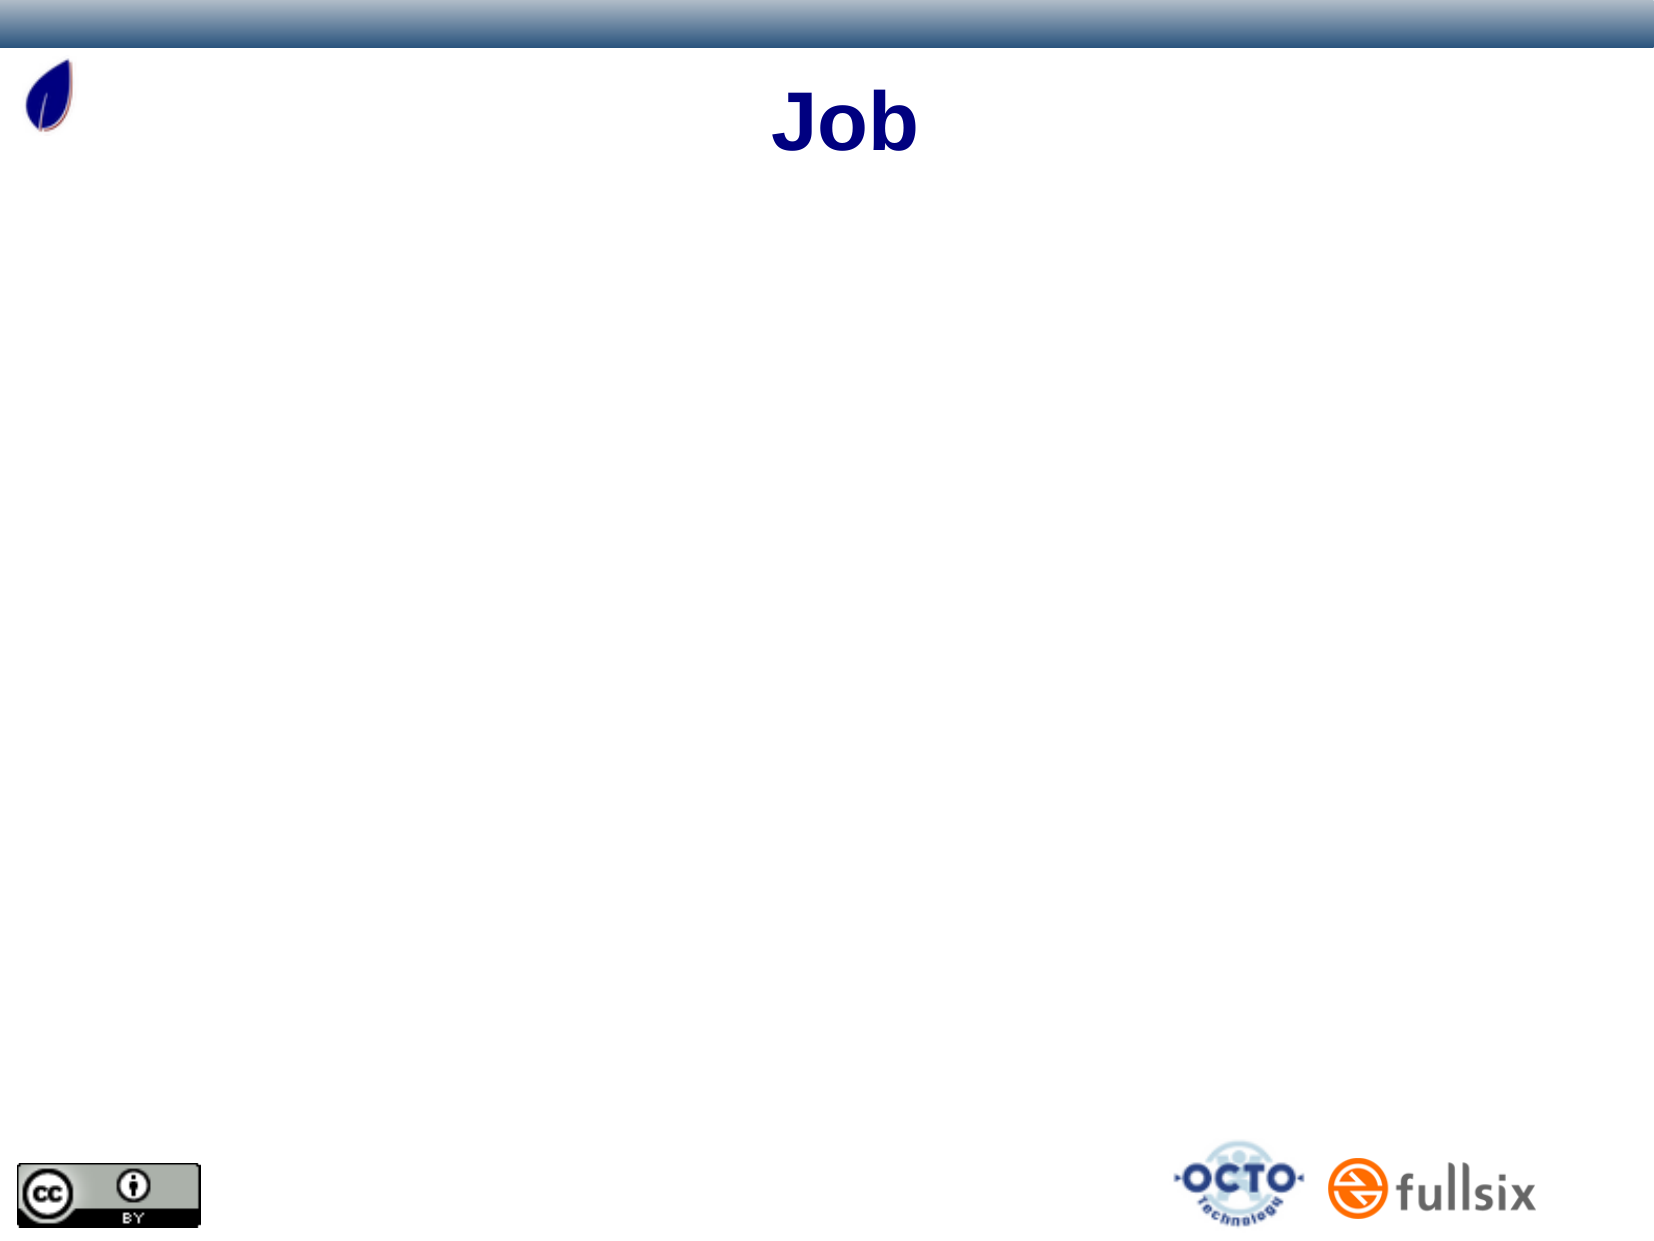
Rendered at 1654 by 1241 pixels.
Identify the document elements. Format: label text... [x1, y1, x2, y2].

picture [14, 55, 89, 136]
title Job [156, 55, 1534, 188]
picture [17, 1163, 201, 1228]
picture [1328, 1158, 1536, 1219]
picture [1166, 1138, 1313, 1235]
